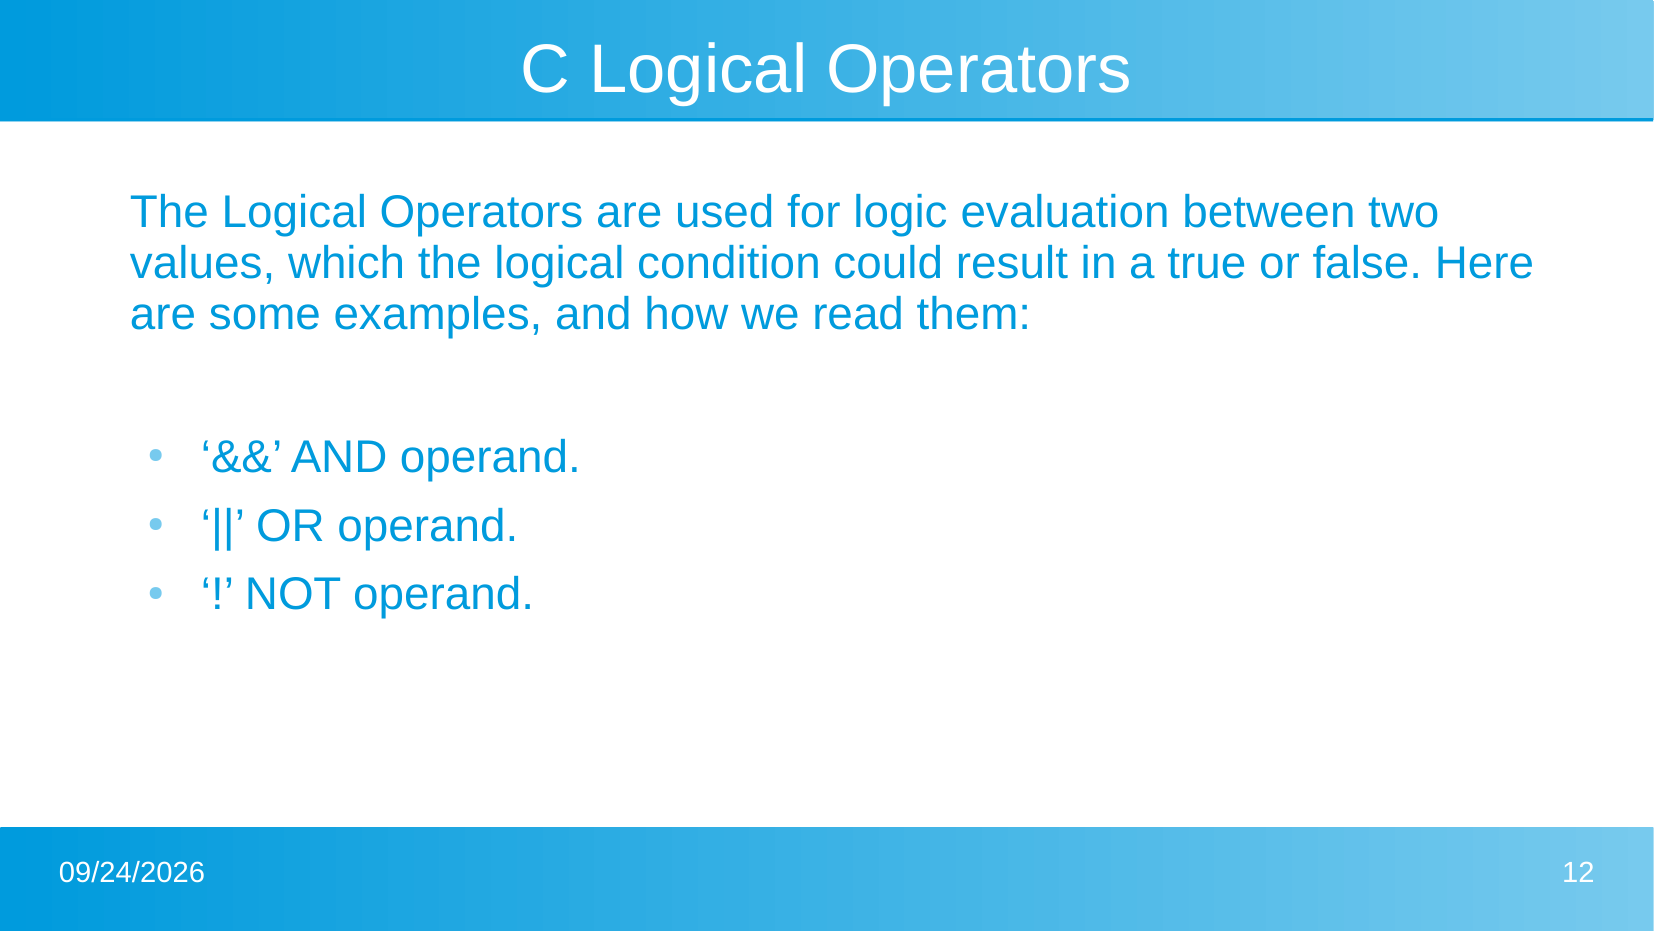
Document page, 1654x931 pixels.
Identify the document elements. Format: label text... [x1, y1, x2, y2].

list The Logical Operators are used for logic evaluation between two values, which the logical condition could result in a true or false. Here are some examples, and how we read them: ‘&&’ AND operand. ‘||’ OR operand. ‘!’ NOT operand. [59, 108, 1595, 699]
title C Logical Operators [59, 29, 1595, 108]
